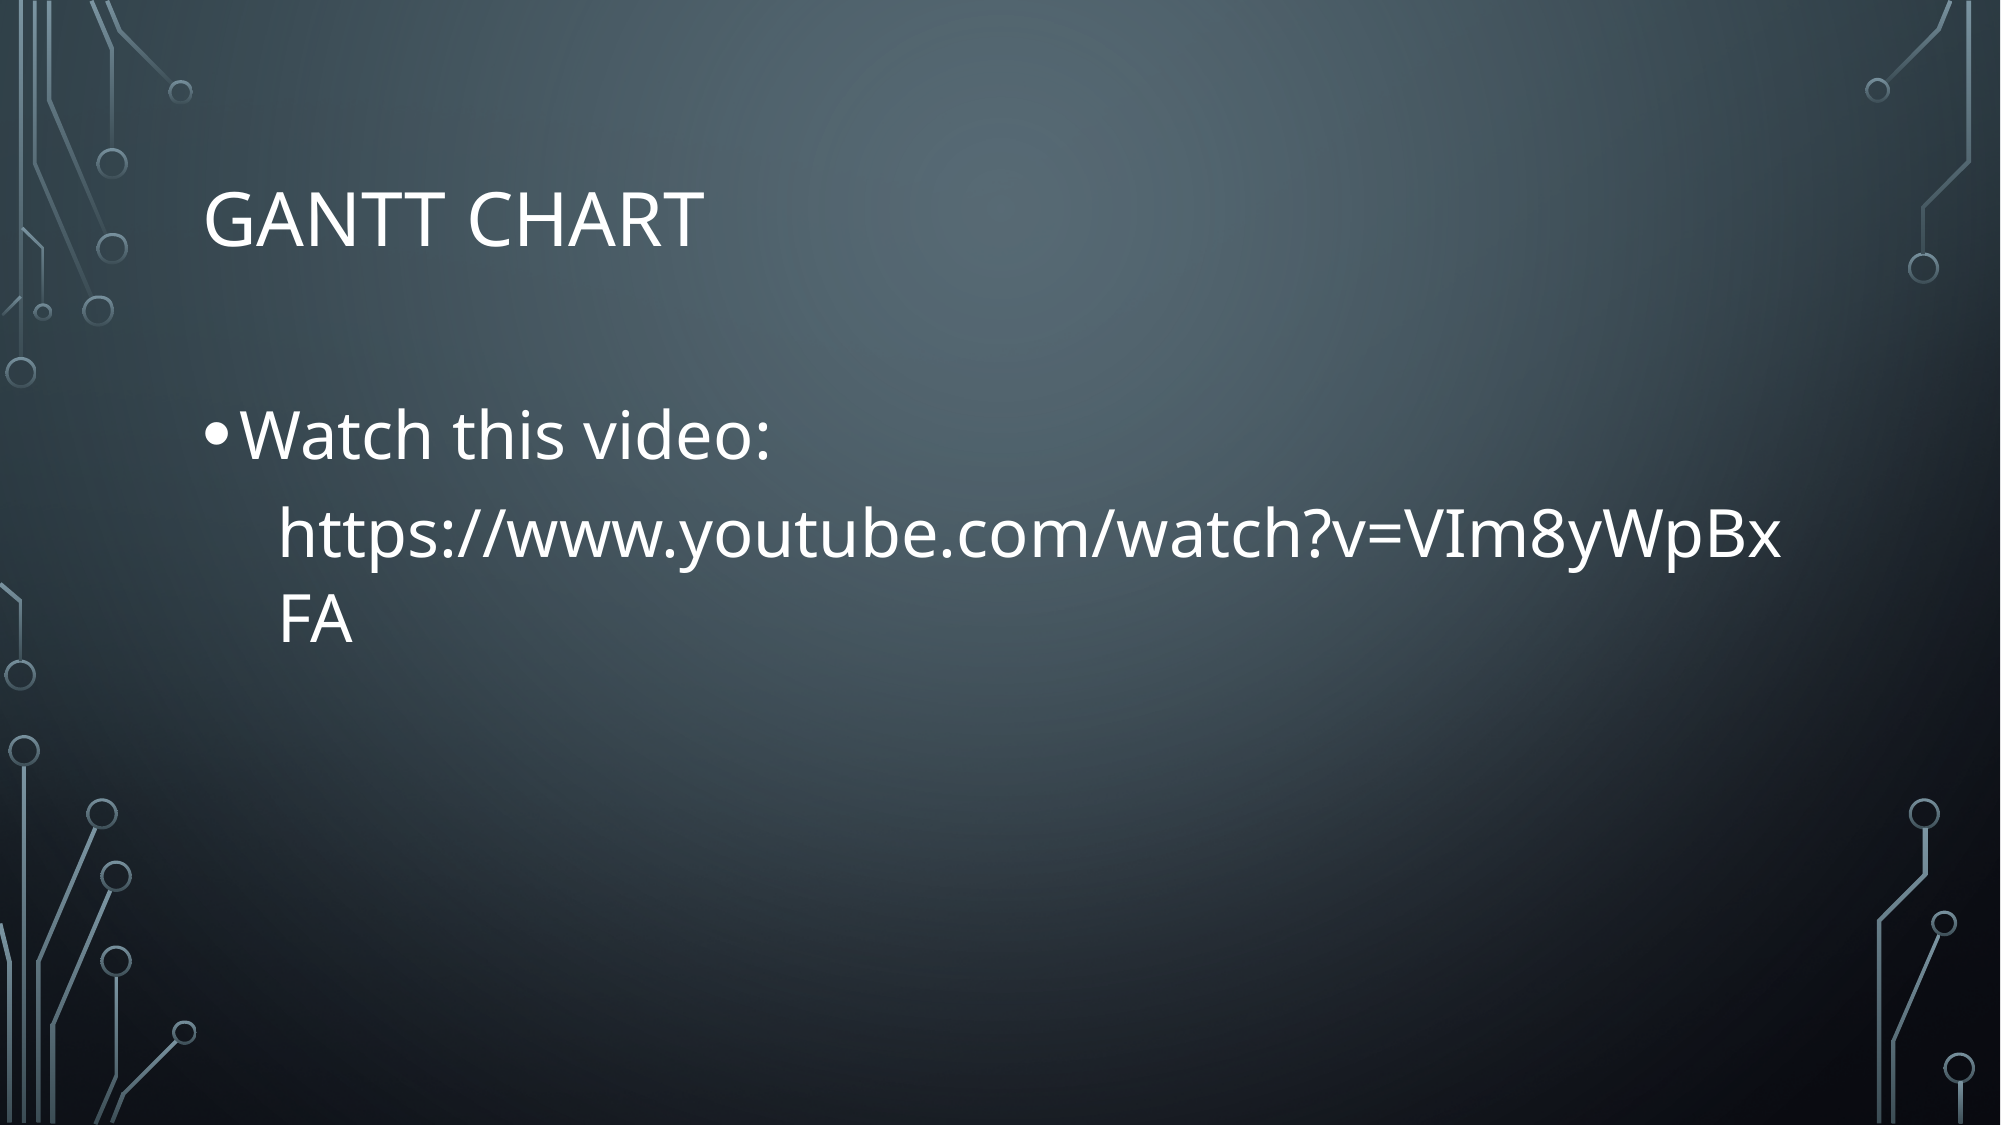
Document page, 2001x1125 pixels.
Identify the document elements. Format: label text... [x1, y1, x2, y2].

title Gantt chart [187, 101, 1813, 344]
list Watch this video: https://www.youtube.com/watch?v=VIm8yWpBxFA [187, 369, 1813, 951]
